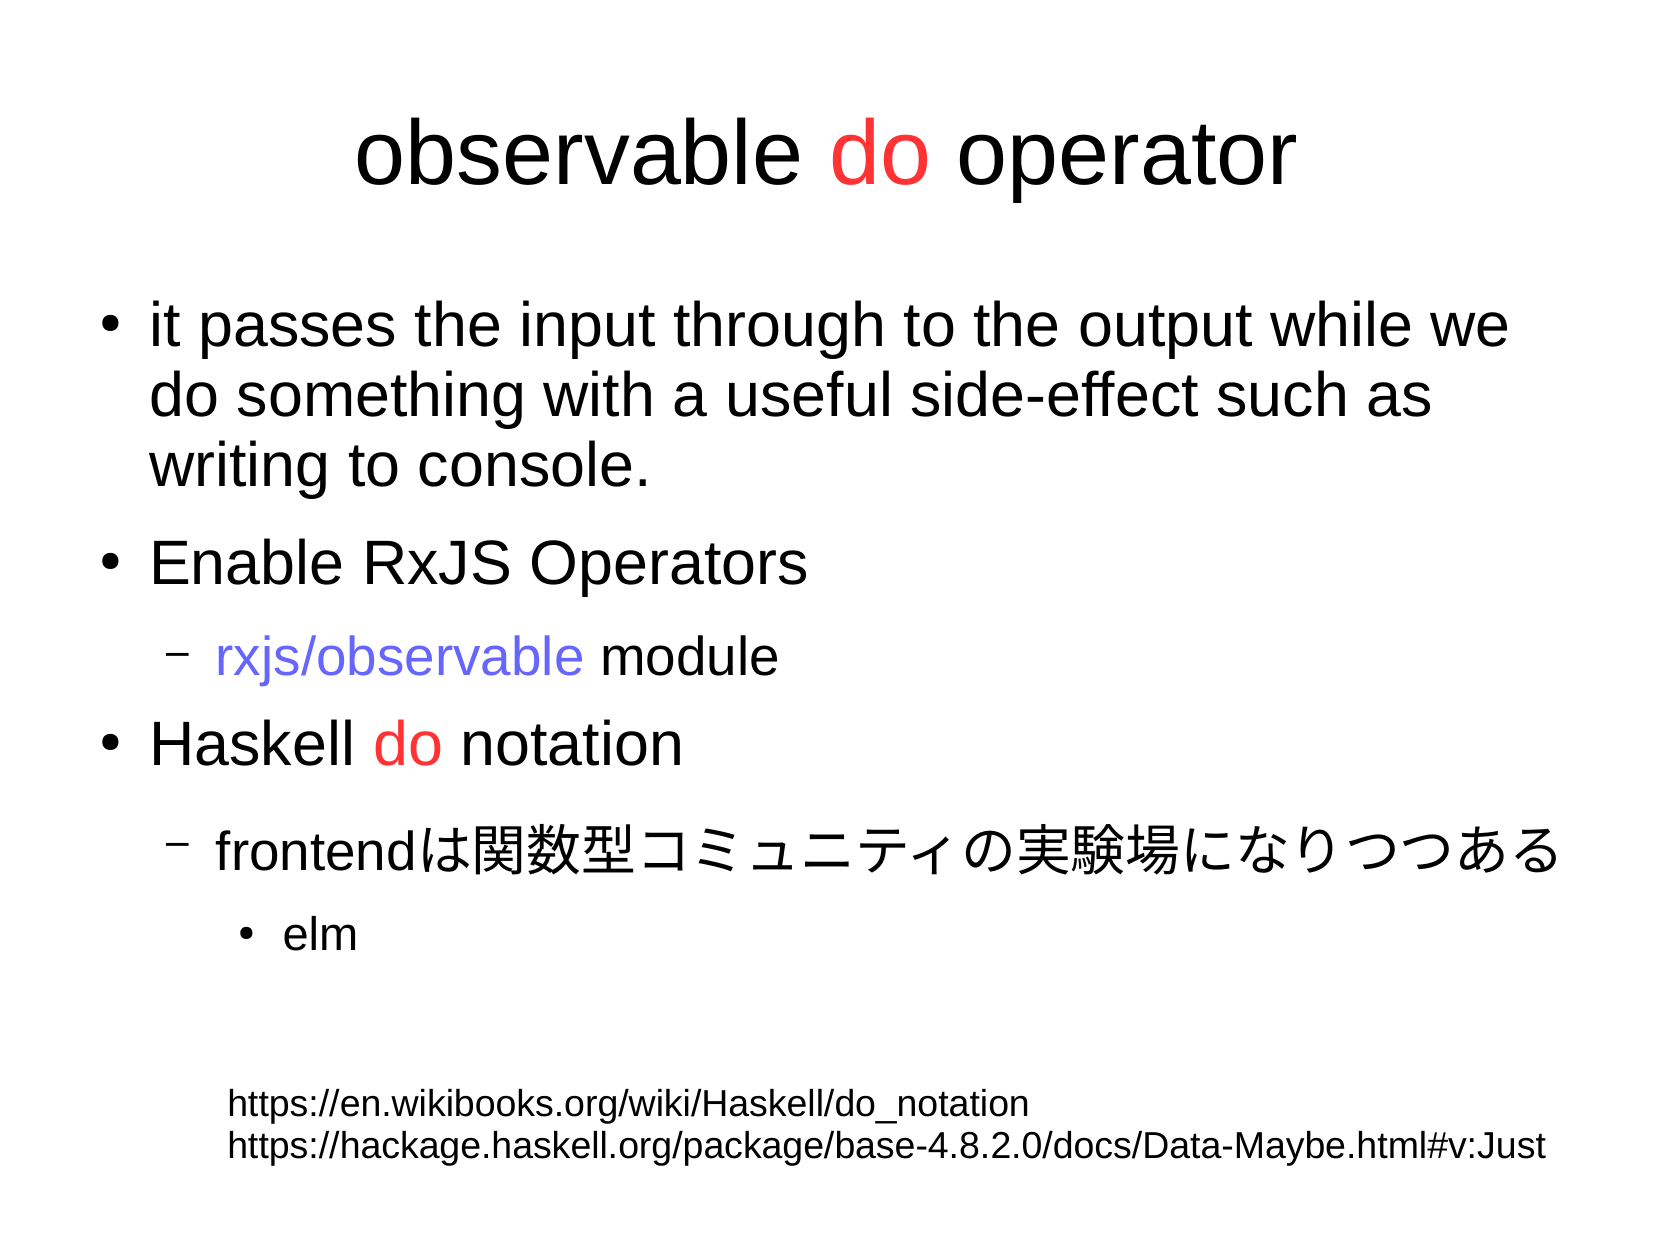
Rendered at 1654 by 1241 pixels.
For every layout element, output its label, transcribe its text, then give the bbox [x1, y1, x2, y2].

text_box https://en.wikibooks.org/wiki/Haskell/do_notation https://hackage.haskell.org/package/base-4.8.2.0/docs/Data-Maybe.html#v:Just [141, 1074, 1562, 1174]
list it passes the input through to the output while we do something with a useful side-effect such as writing to console. Enable RxJS Operators rxjs/observable module Haskell do notation frontendは関数型コミュニティの実験場になりつつある elm [82, 290, 1571, 1010]
title observable do operator [82, 49, 1571, 257]
